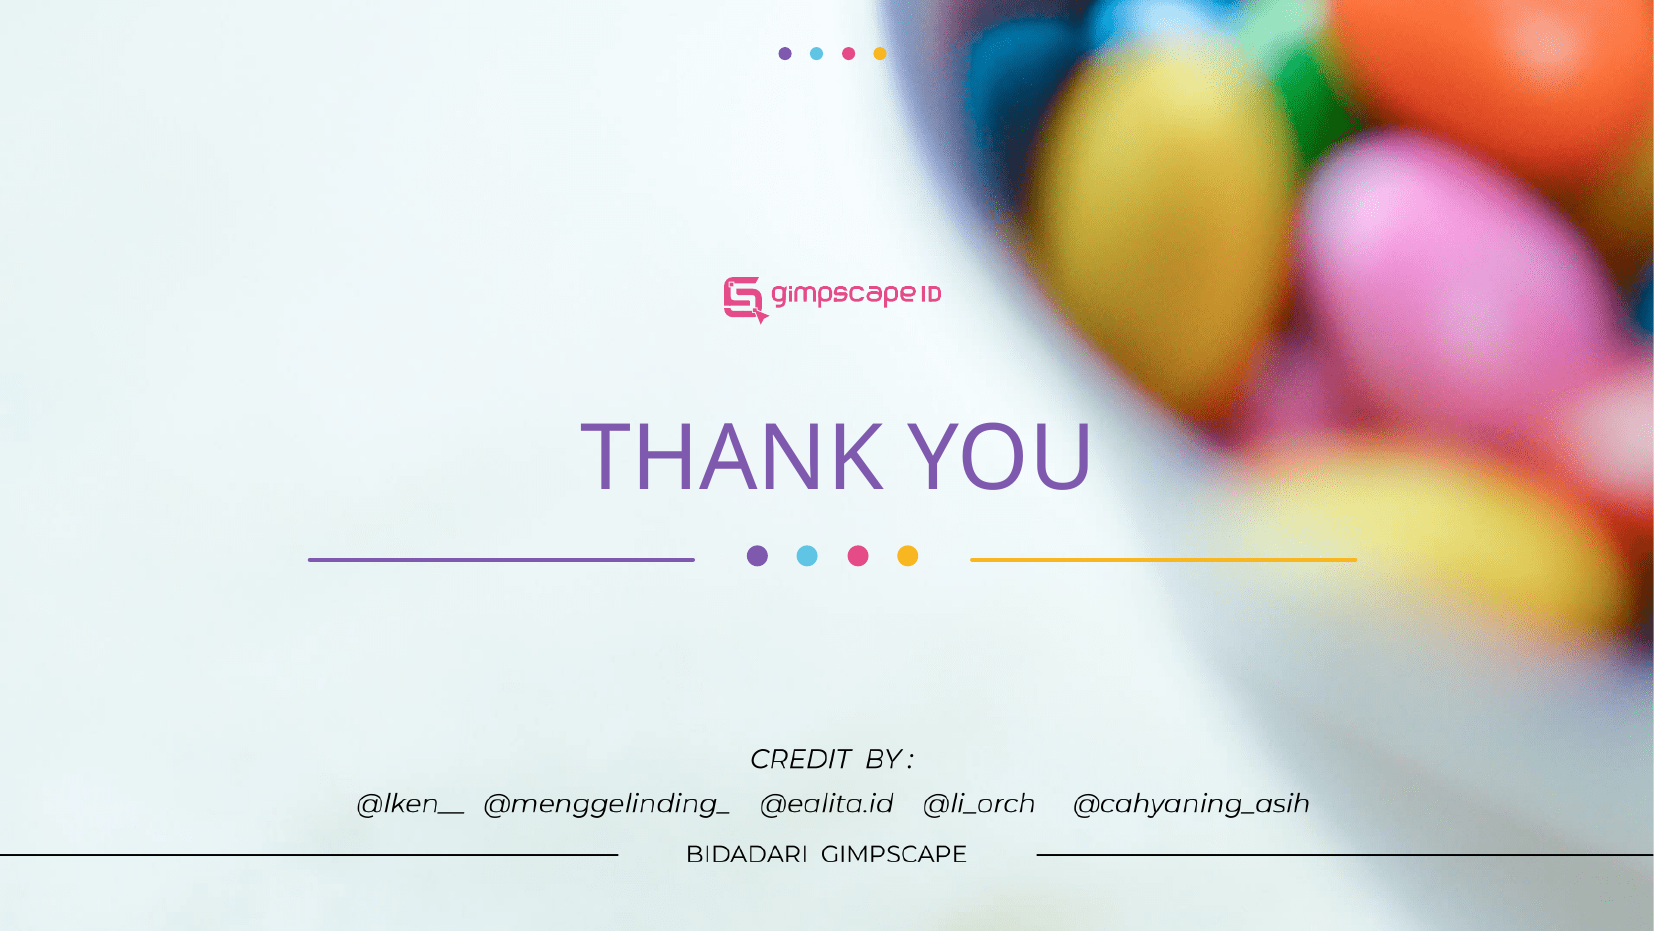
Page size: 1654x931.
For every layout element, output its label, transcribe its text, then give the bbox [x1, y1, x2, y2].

picture [0, 0, 1654, 931]
text_box [847, 545, 869, 567]
text_box [900, 286, 917, 302]
text_box [818, 286, 848, 308]
text_box [873, 47, 887, 61]
text_box [842, 47, 856, 61]
text_box [796, 545, 818, 567]
text_box [921, 286, 925, 302]
text_box [746, 545, 768, 567]
text_box [849, 286, 865, 302]
text_box [866, 286, 882, 302]
text_box [771, 286, 787, 308]
text_box [724, 288, 770, 325]
text_box [724, 277, 759, 306]
text_box [778, 47, 792, 61]
text_box [897, 545, 919, 567]
title THANK YOU [94, 376, 1583, 532]
text_box [809, 47, 824, 61]
text_box [884, 286, 898, 308]
text_box [794, 286, 816, 302]
text_box [928, 286, 941, 302]
